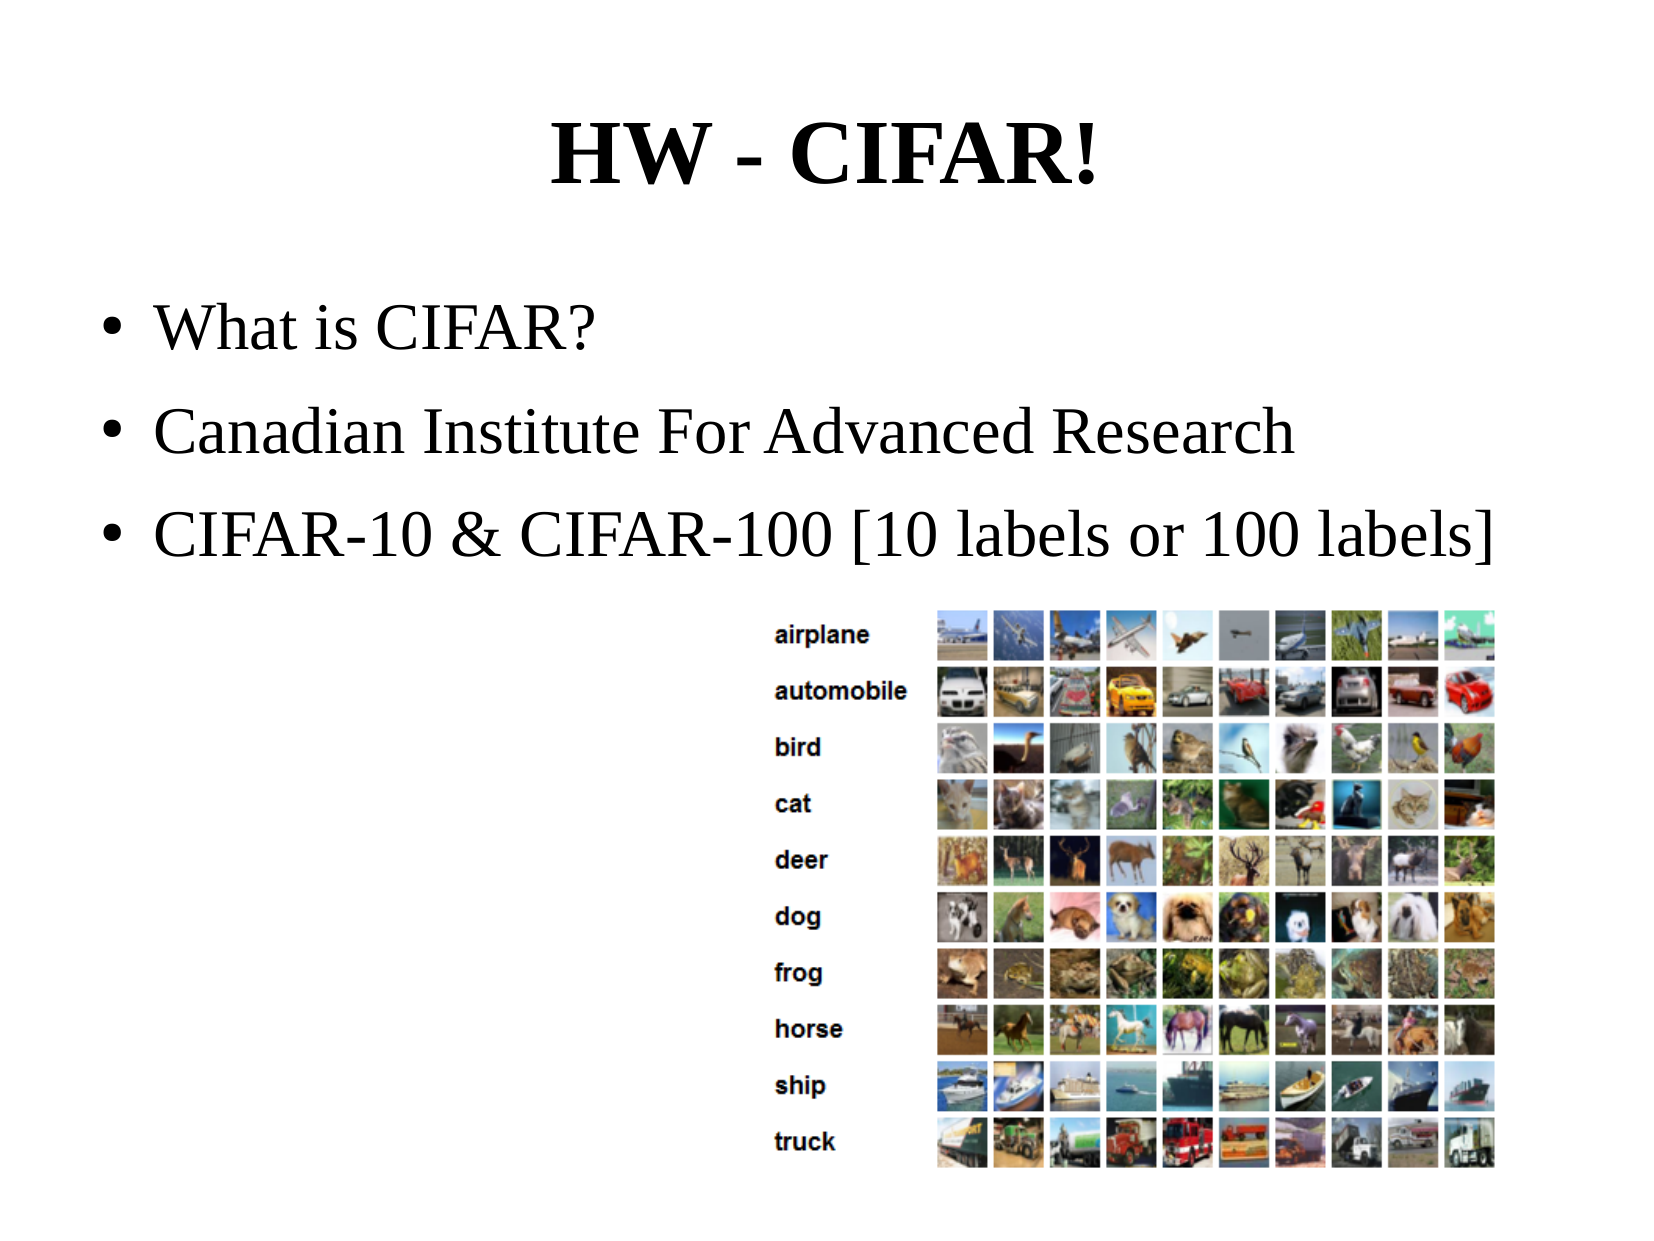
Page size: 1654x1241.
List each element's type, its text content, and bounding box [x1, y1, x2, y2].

title HW - CIFAR! [82, 49, 1571, 257]
list What is CIFAR? Canadian Institute For Advanced Research CIFAR-10 & CIFAR-100 [10 labels or 100 labels] [82, 290, 1571, 1010]
picture [767, 606, 1512, 1182]
